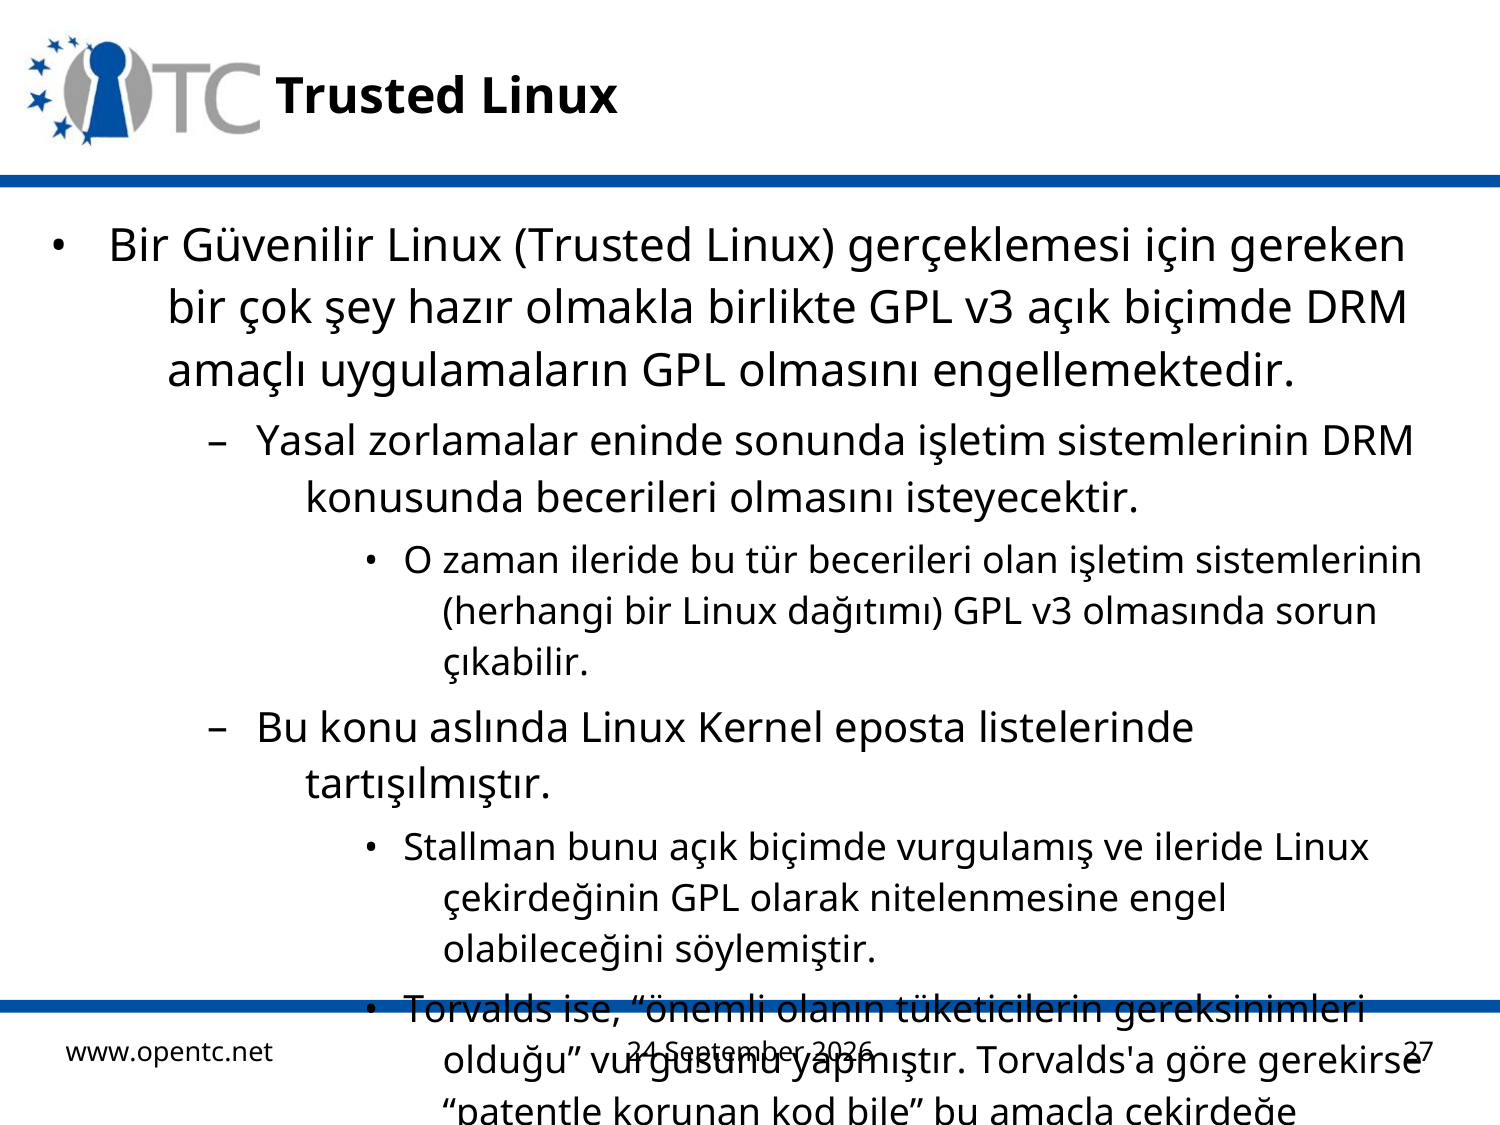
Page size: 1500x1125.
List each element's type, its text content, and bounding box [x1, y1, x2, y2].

list Bir Güvenilir Linux (Trusted Linux) gerçeklemesi için gereken bir çok şey hazır olmakla birlikte GPL v3 açık biçimde DRM amaçlı uygulamaların GPL olmasını engellemektedir. Yasal zorlamalar eninde sonunda işletim sistemlerinin DRM konusunda becerileri olmasını isteyecektir. O zaman ileride bu tür becerileri olan işletim sistemlerinin (herhangi bir Linux dağıtımı) GPL v3 olmasında sorun çıkabilir. Bu konu aslında Linux Kernel eposta listelerinde tartışılmıştır. Stallman bunu açık biçimde vurgulamış ve ileride Linux çekirdeğinin GPL olarak nitelenmesine engel olabileceğini söylemiştir. Torvalds ise, “önemli olanın tüketicilerin gereksinimleri olduğu” vurgusunu yapmıştır. Torvalds'a göre gerekirse “patentle korunan kod bile” bu amaçla çekirdeğe eklenmelidir. Tartışma aslında DRM tartışmasıdır, TC işin içinde sadece bir teknoloji olarak yer almaktadır. [50, 212, 1450, 1016]
title Trusted Linux [275, 7, 1450, 181]
picture [24, 30, 263, 150]
